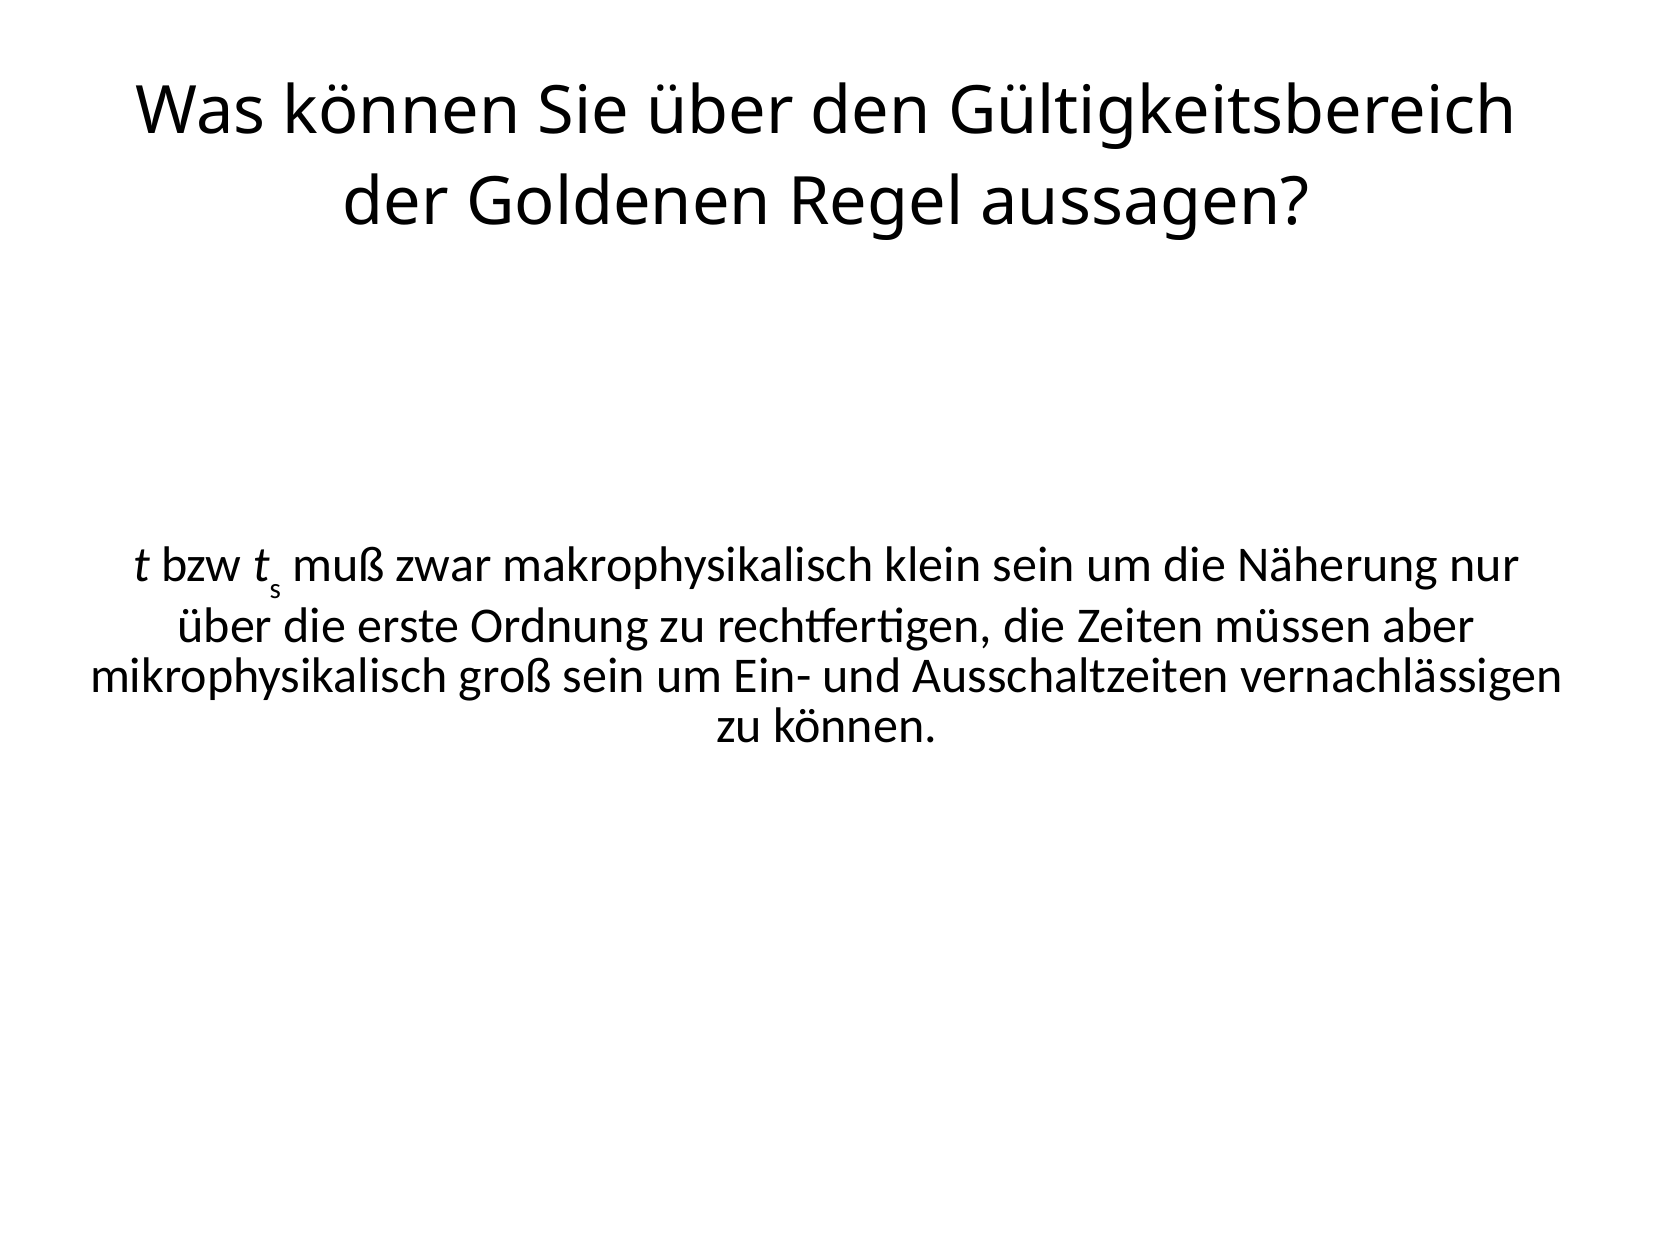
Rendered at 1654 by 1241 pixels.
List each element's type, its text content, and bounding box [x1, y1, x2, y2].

subtitle t bzw ts muß zwar makrophysikalisch klein sein um die Näherung nur über die erste Ordnung zu rechtfertigen, die Zeiten müssen aber mikrophysikalisch groß sein um Ein- und Ausschaltzeiten vernachlässigen zu können. [82, 290, 1571, 1010]
title Was können Sie über den Gültigkeitsbereich der Goldenen Regel aussagen? [82, 49, 1571, 257]
